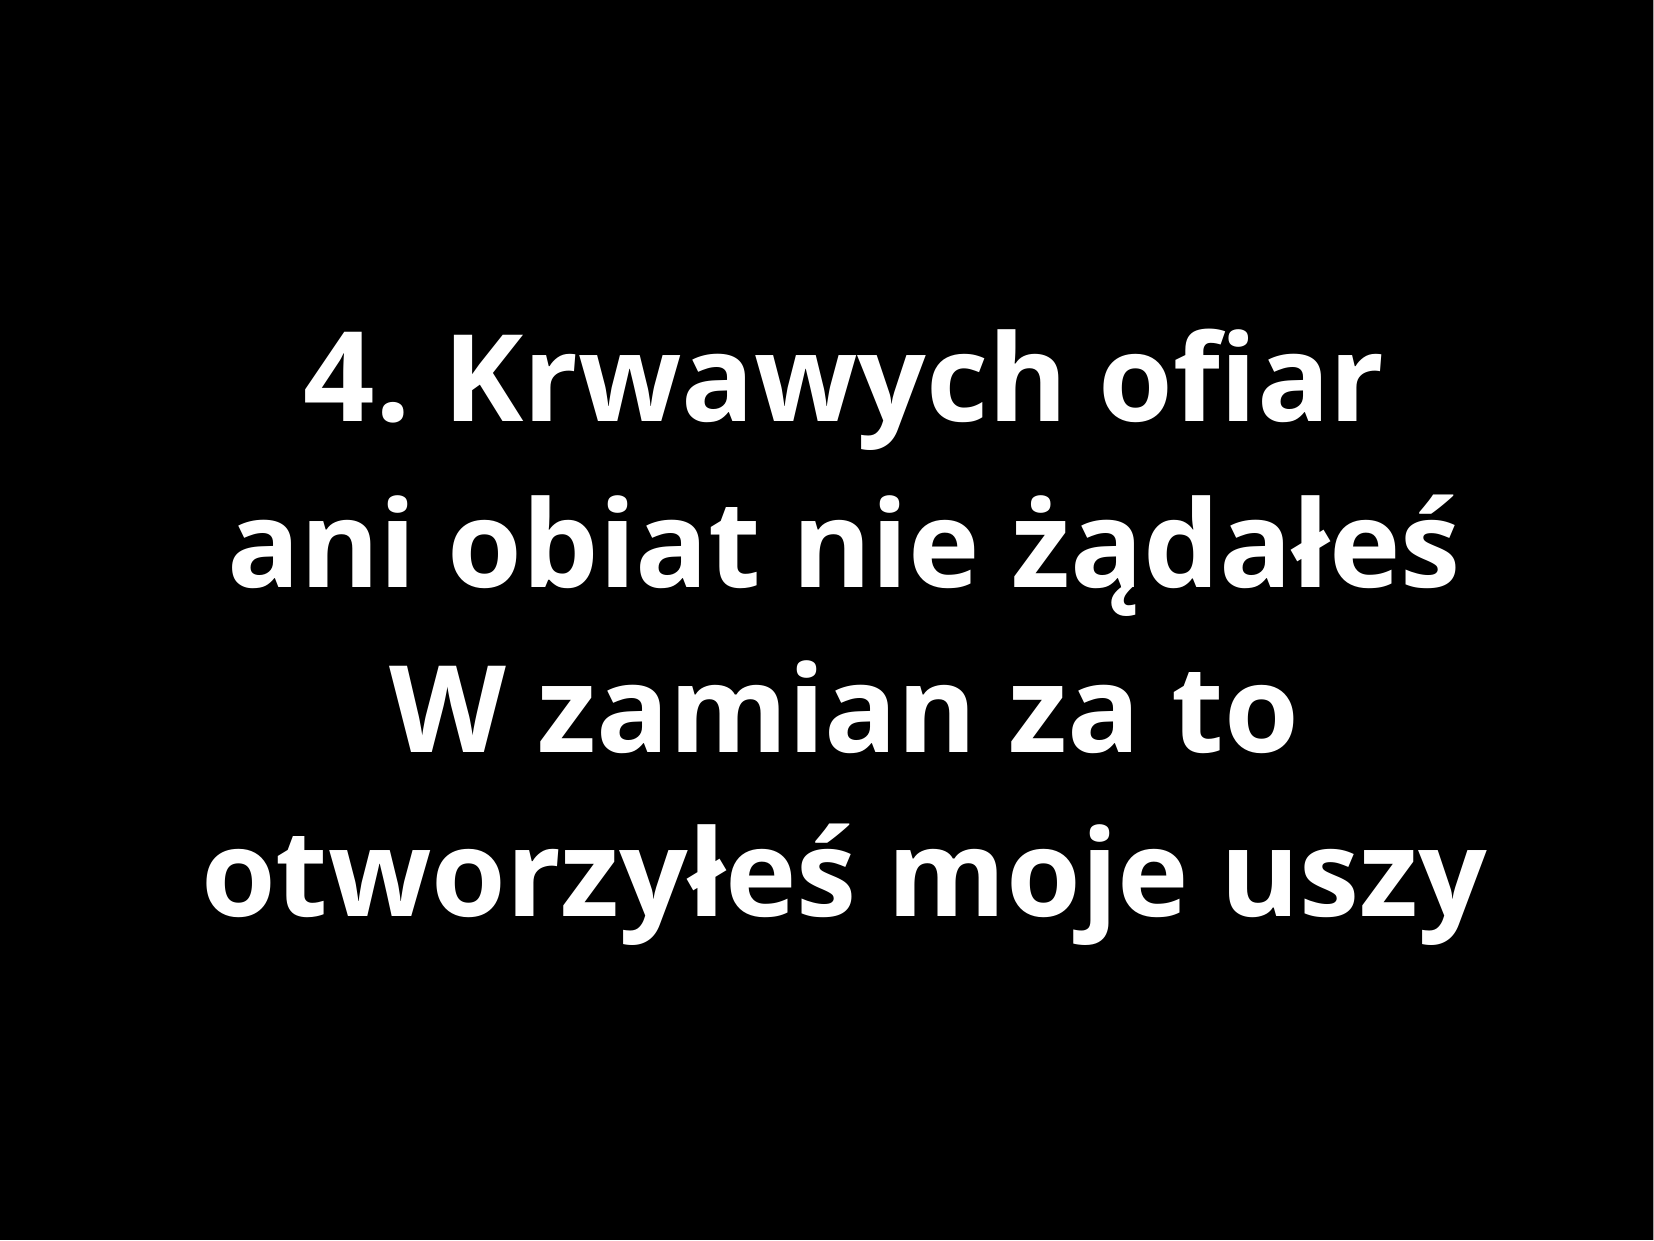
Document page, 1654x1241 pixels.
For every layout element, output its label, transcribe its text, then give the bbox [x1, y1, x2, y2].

subtitle 4. Krwawych ofiar ani obiat nie żądałeś W zamian za to otworzyłeś moje uszy [0, 0, 1654, 1241]
